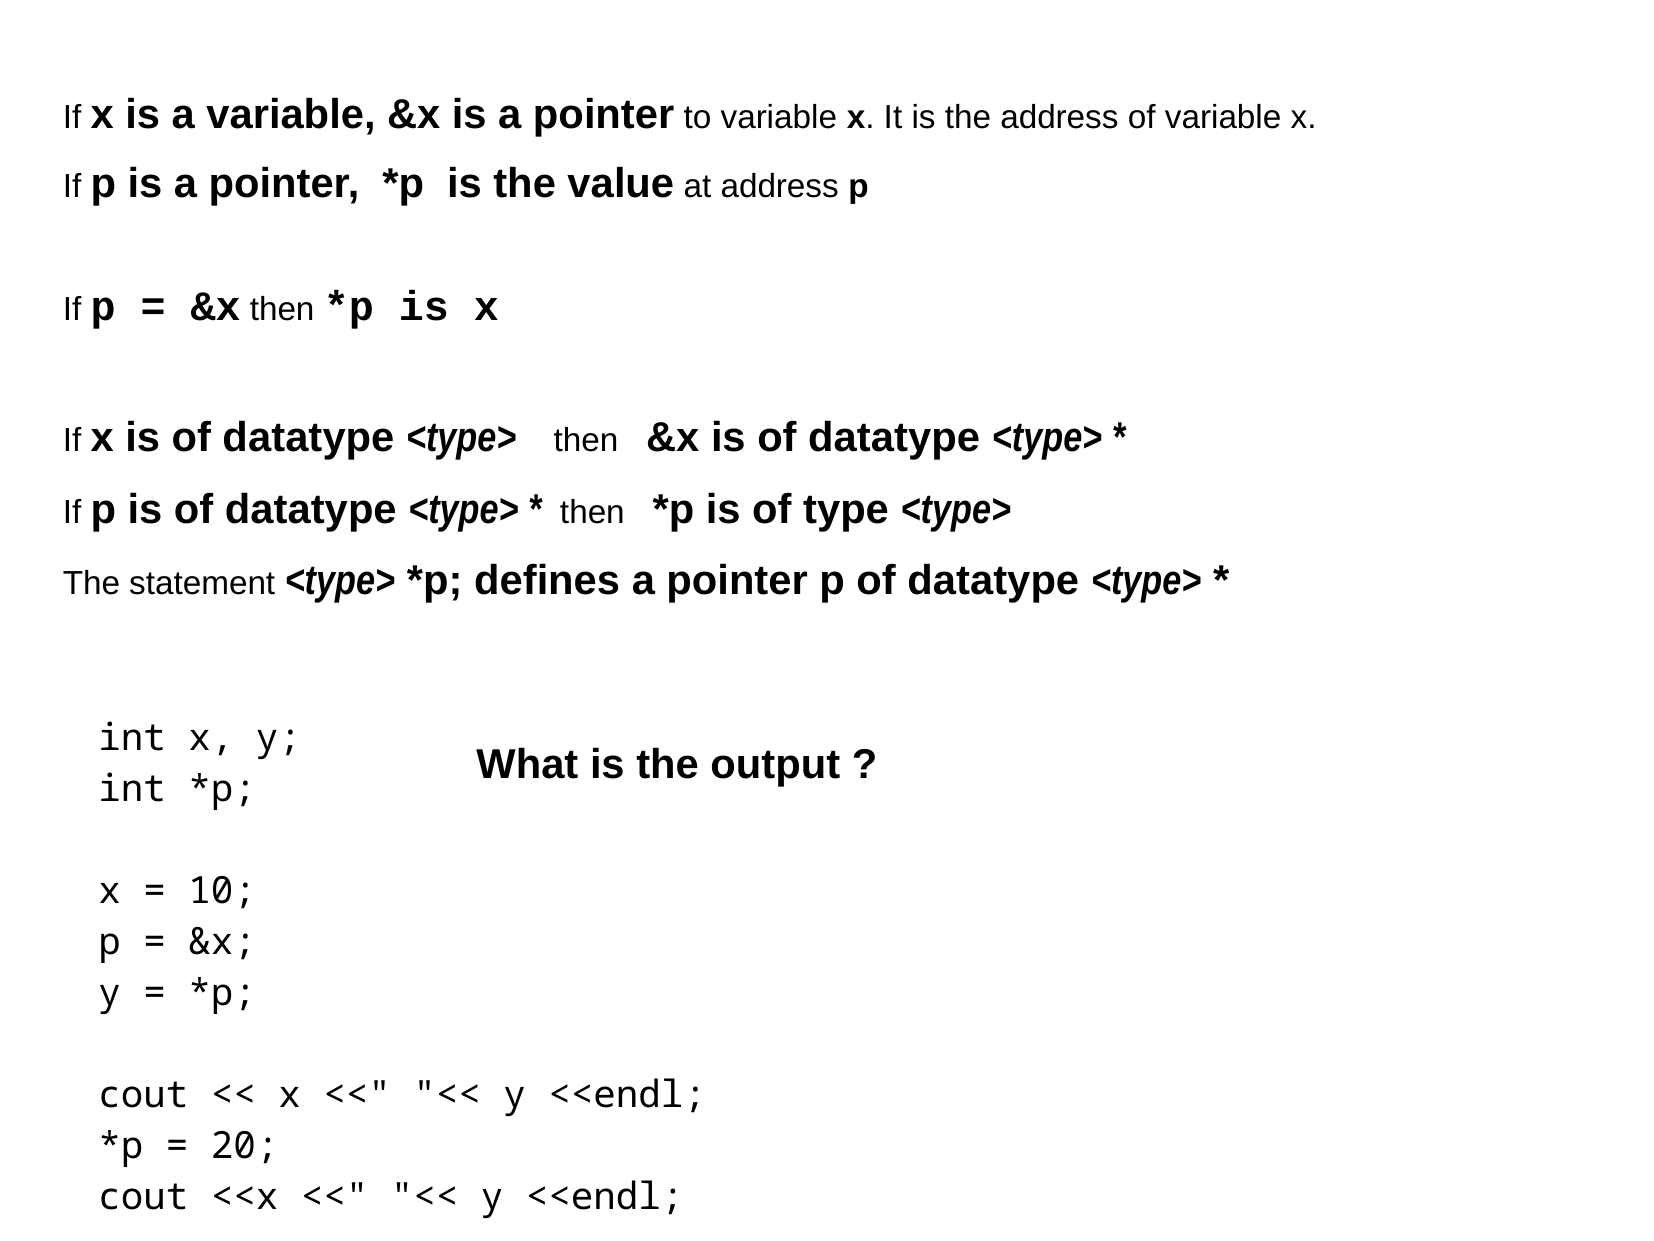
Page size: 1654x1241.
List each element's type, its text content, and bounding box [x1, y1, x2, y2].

text_box If x is a variable, &x is a pointer to variable x. It is the address of variable x. If p is a pointer, *p is the value at address p If p = &x then *p is x If x is of datatype <type> then &x is of datatype <type> * If p is of datatype <type> * then *p is of type <type> The statement <type> *p; defines a pointer p of datatype <type> * [47, 59, 1334, 595]
text_box What is the output ? [460, 732, 894, 796]
text_box int x, y; int *p; x = 10; p = &x; y = *p; cout << x <<" "<< y <<endl; *p = 20; cout <<x <<" "<< y <<endl; [82, 702, 722, 1154]
